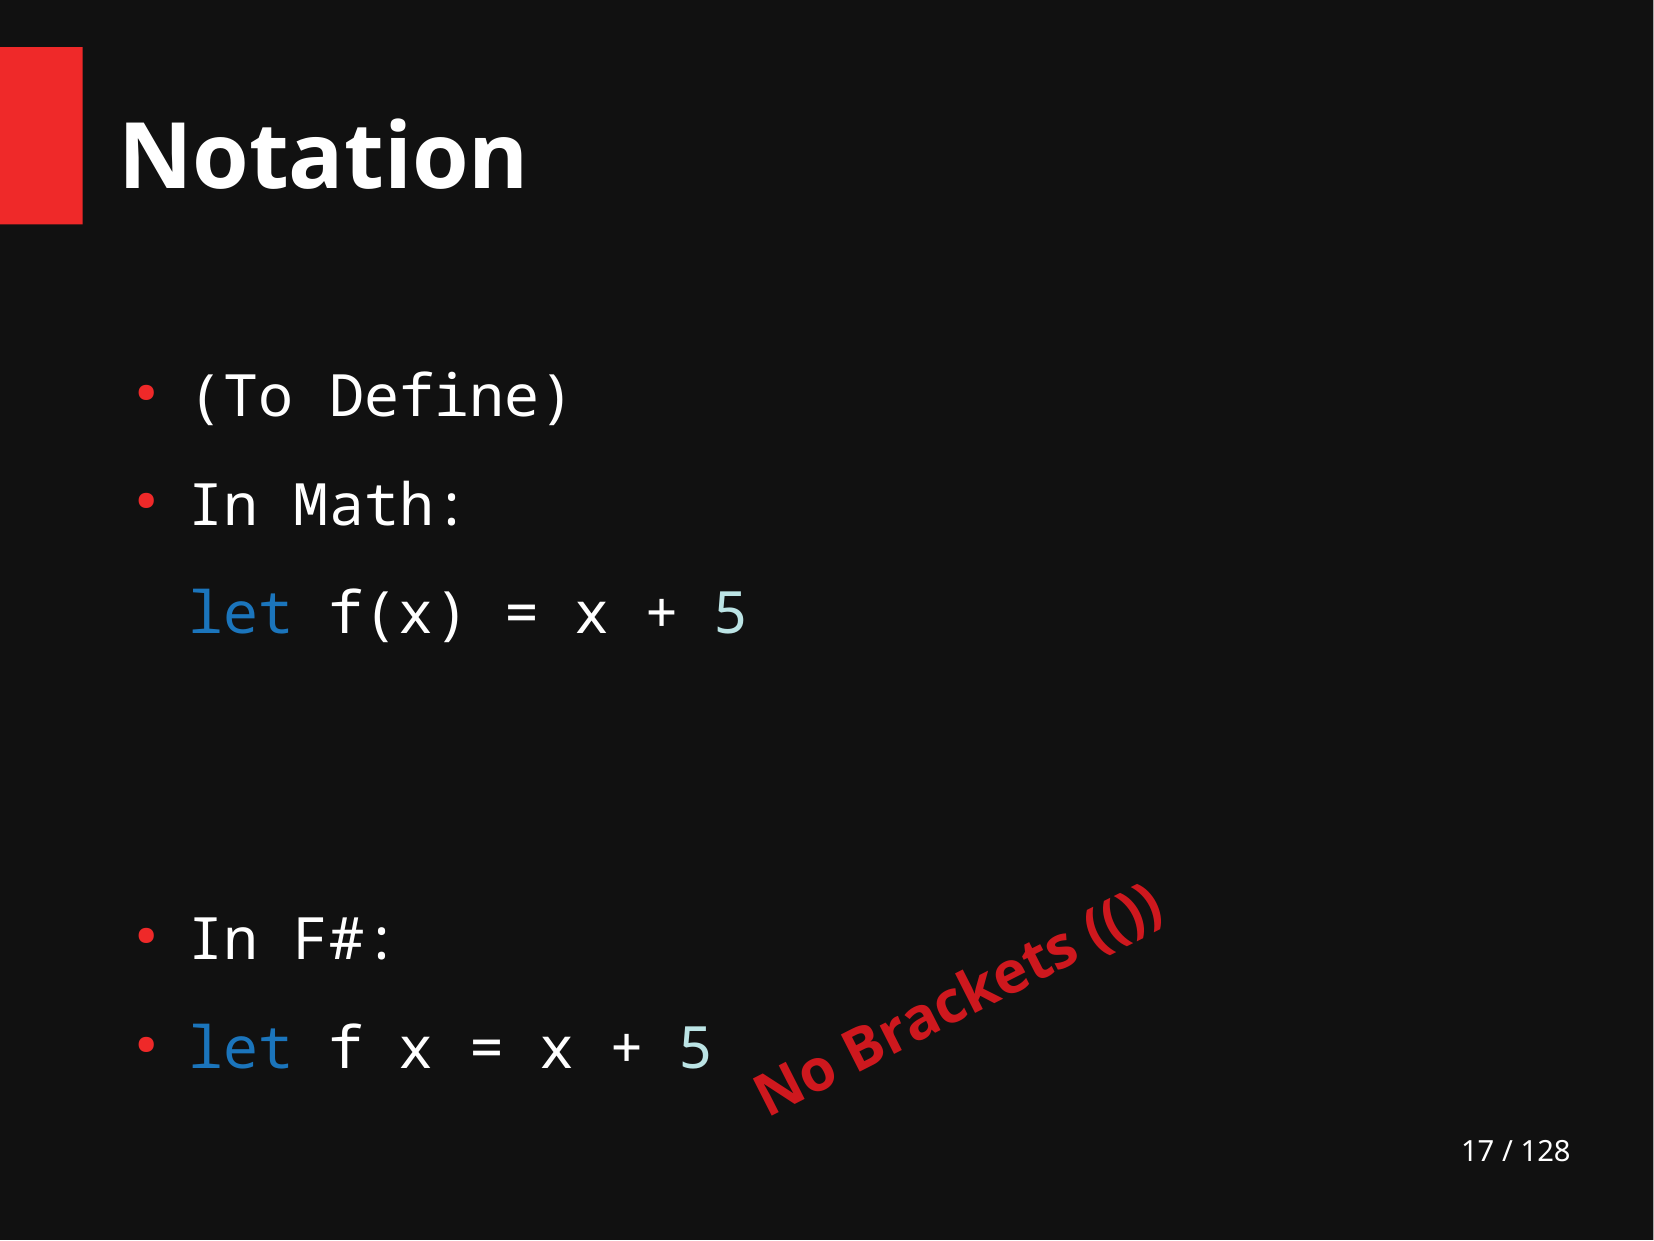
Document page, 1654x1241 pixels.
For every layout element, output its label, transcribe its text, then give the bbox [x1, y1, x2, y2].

list (To Define) In Math: let f(x) = x + 5 In F#: let f x = x + 5 [118, 354, 1536, 1074]
text_box No Brackets (()) [723, 831, 1229, 1161]
title Notation [118, 49, 1571, 257]
